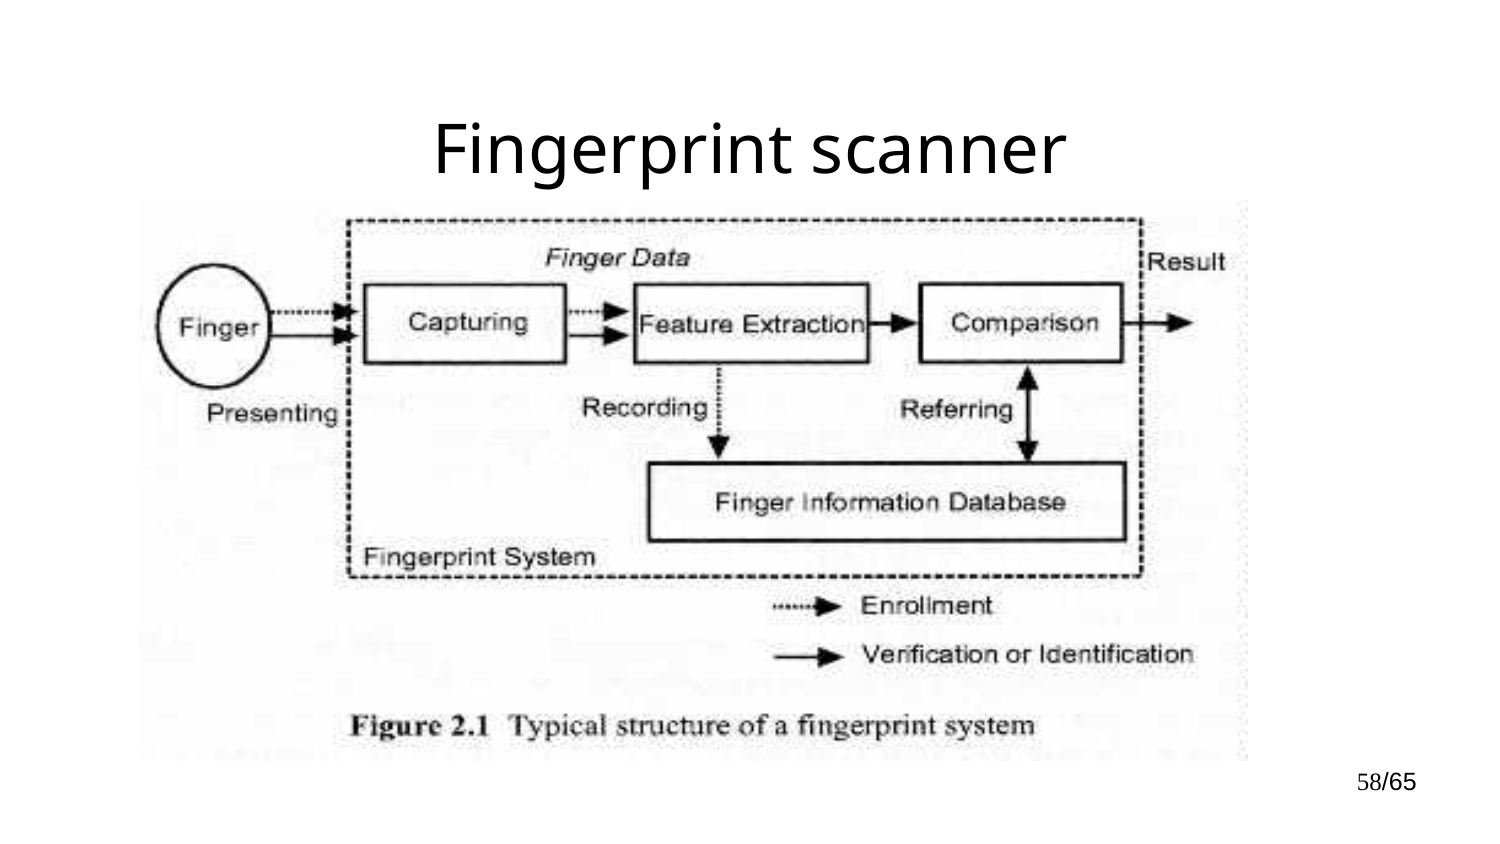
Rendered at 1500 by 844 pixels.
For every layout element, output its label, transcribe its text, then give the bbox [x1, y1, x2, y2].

picture [138, 200, 1248, 761]
title Fingerprint scanner [112, 74, 1388, 216]
